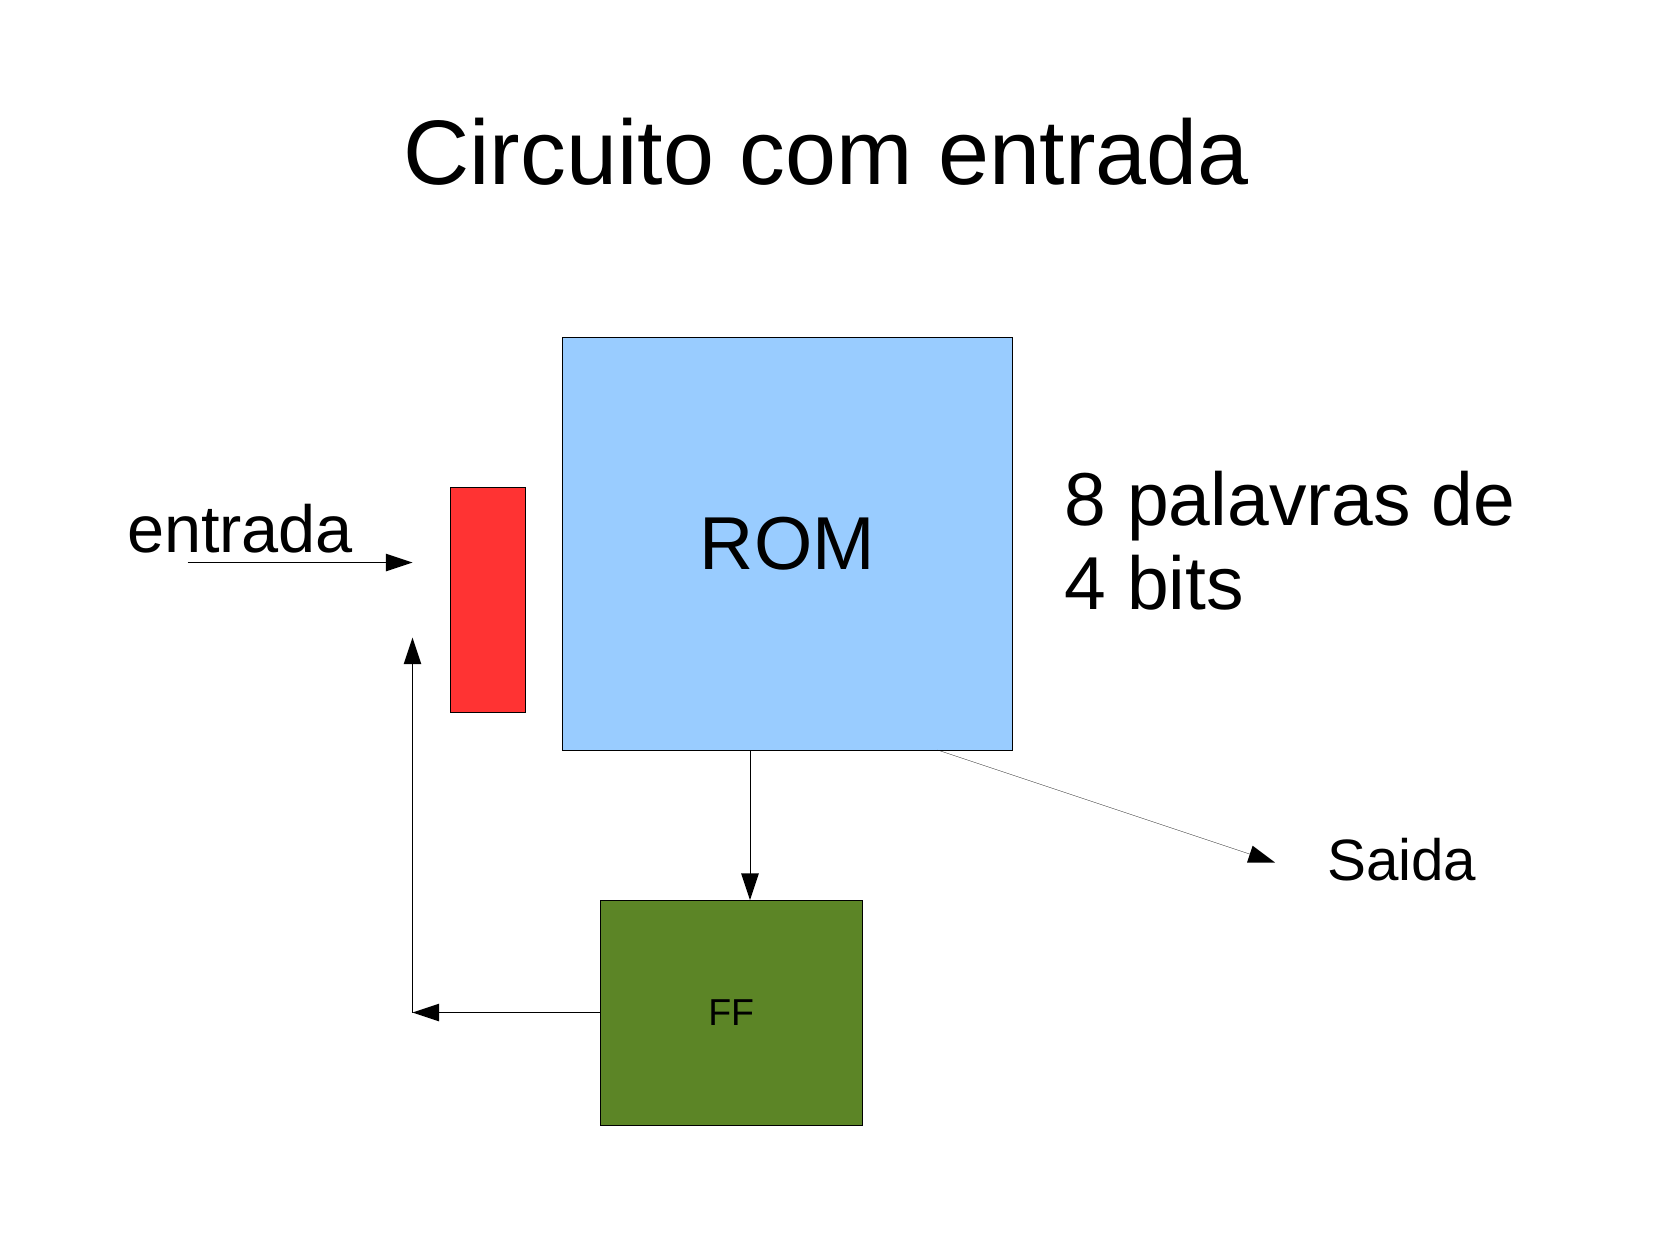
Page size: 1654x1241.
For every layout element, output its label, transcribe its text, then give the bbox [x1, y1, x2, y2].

text_box 8 palavras de 4 bits [1050, 450, 1531, 633]
title Circuito com entrada [82, 49, 1571, 257]
text_box entrada [112, 484, 370, 575]
text_box FF [600, 900, 863, 1126]
text_box Saida [1312, 820, 1492, 901]
text_box ROM [562, 337, 1013, 751]
text_box [450, 487, 526, 713]
